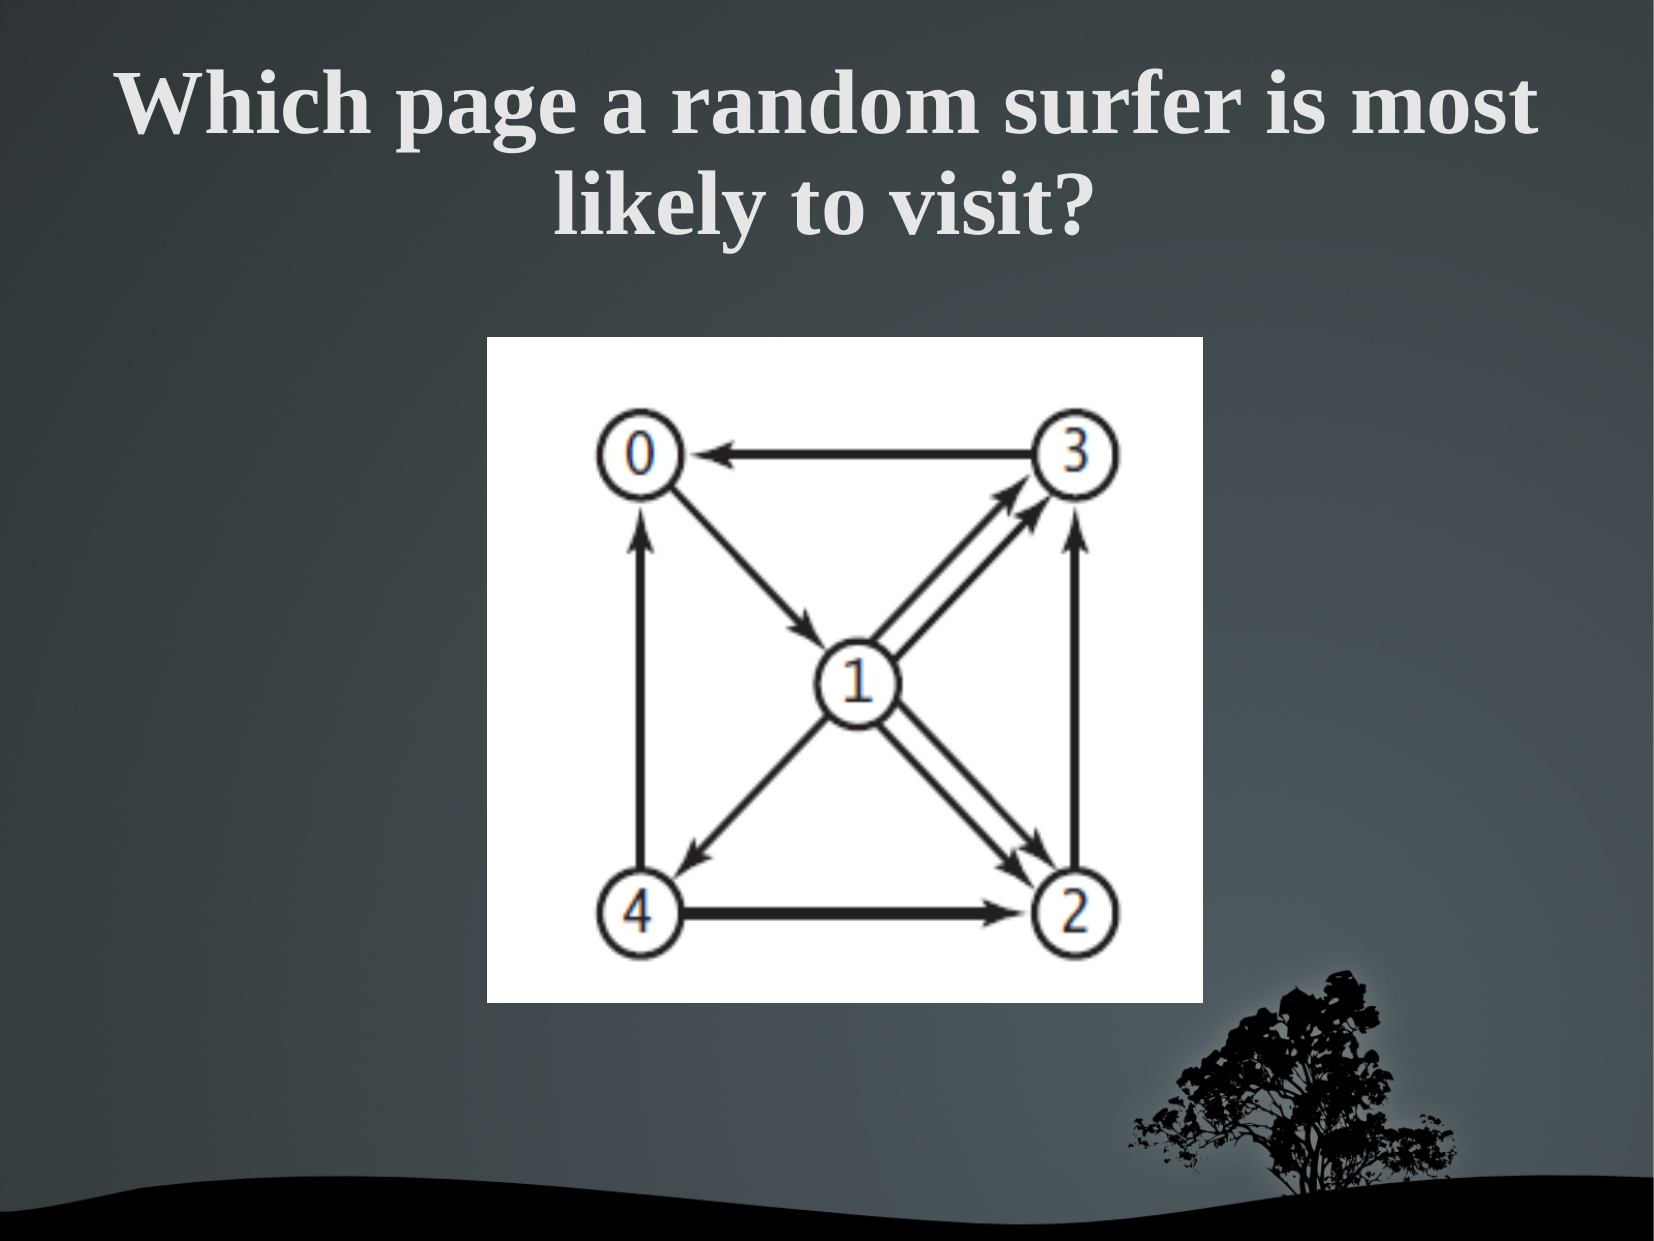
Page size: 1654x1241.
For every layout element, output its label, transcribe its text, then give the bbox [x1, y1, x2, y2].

picture [0, 0, 1654, 1241]
title Which page a random surfer is most likely to visit? [82, 33, 1571, 273]
